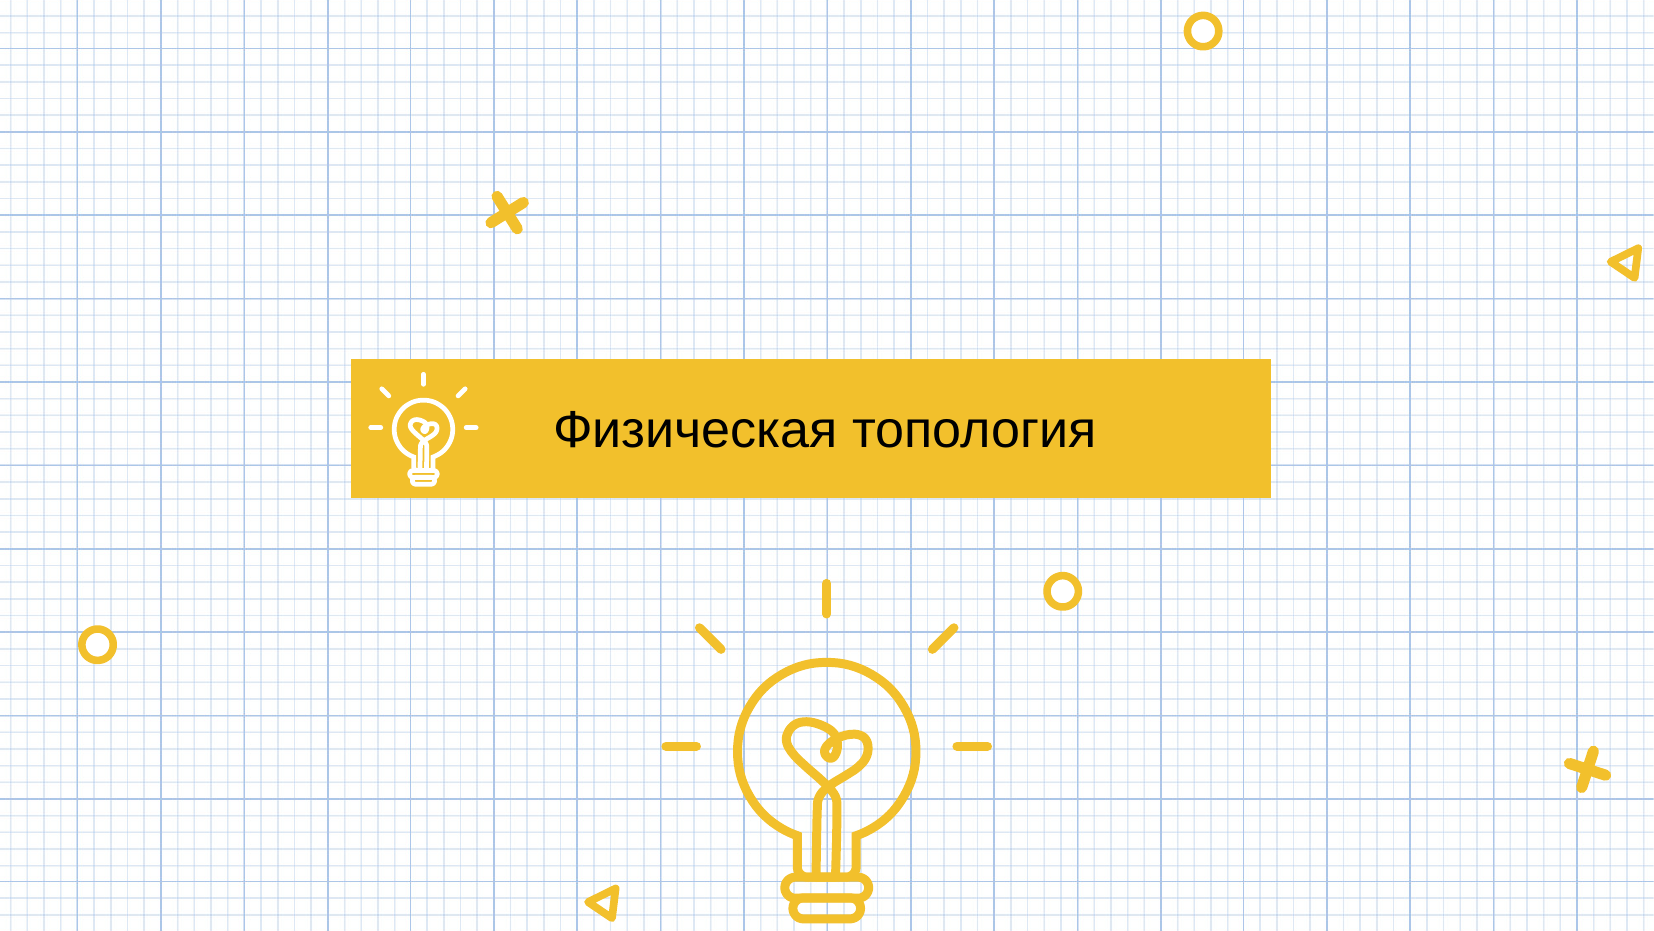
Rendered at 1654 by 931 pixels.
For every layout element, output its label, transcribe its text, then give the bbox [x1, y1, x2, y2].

picture [0, 0, 1654, 931]
text_box Физическая топология [450, 375, 1201, 484]
